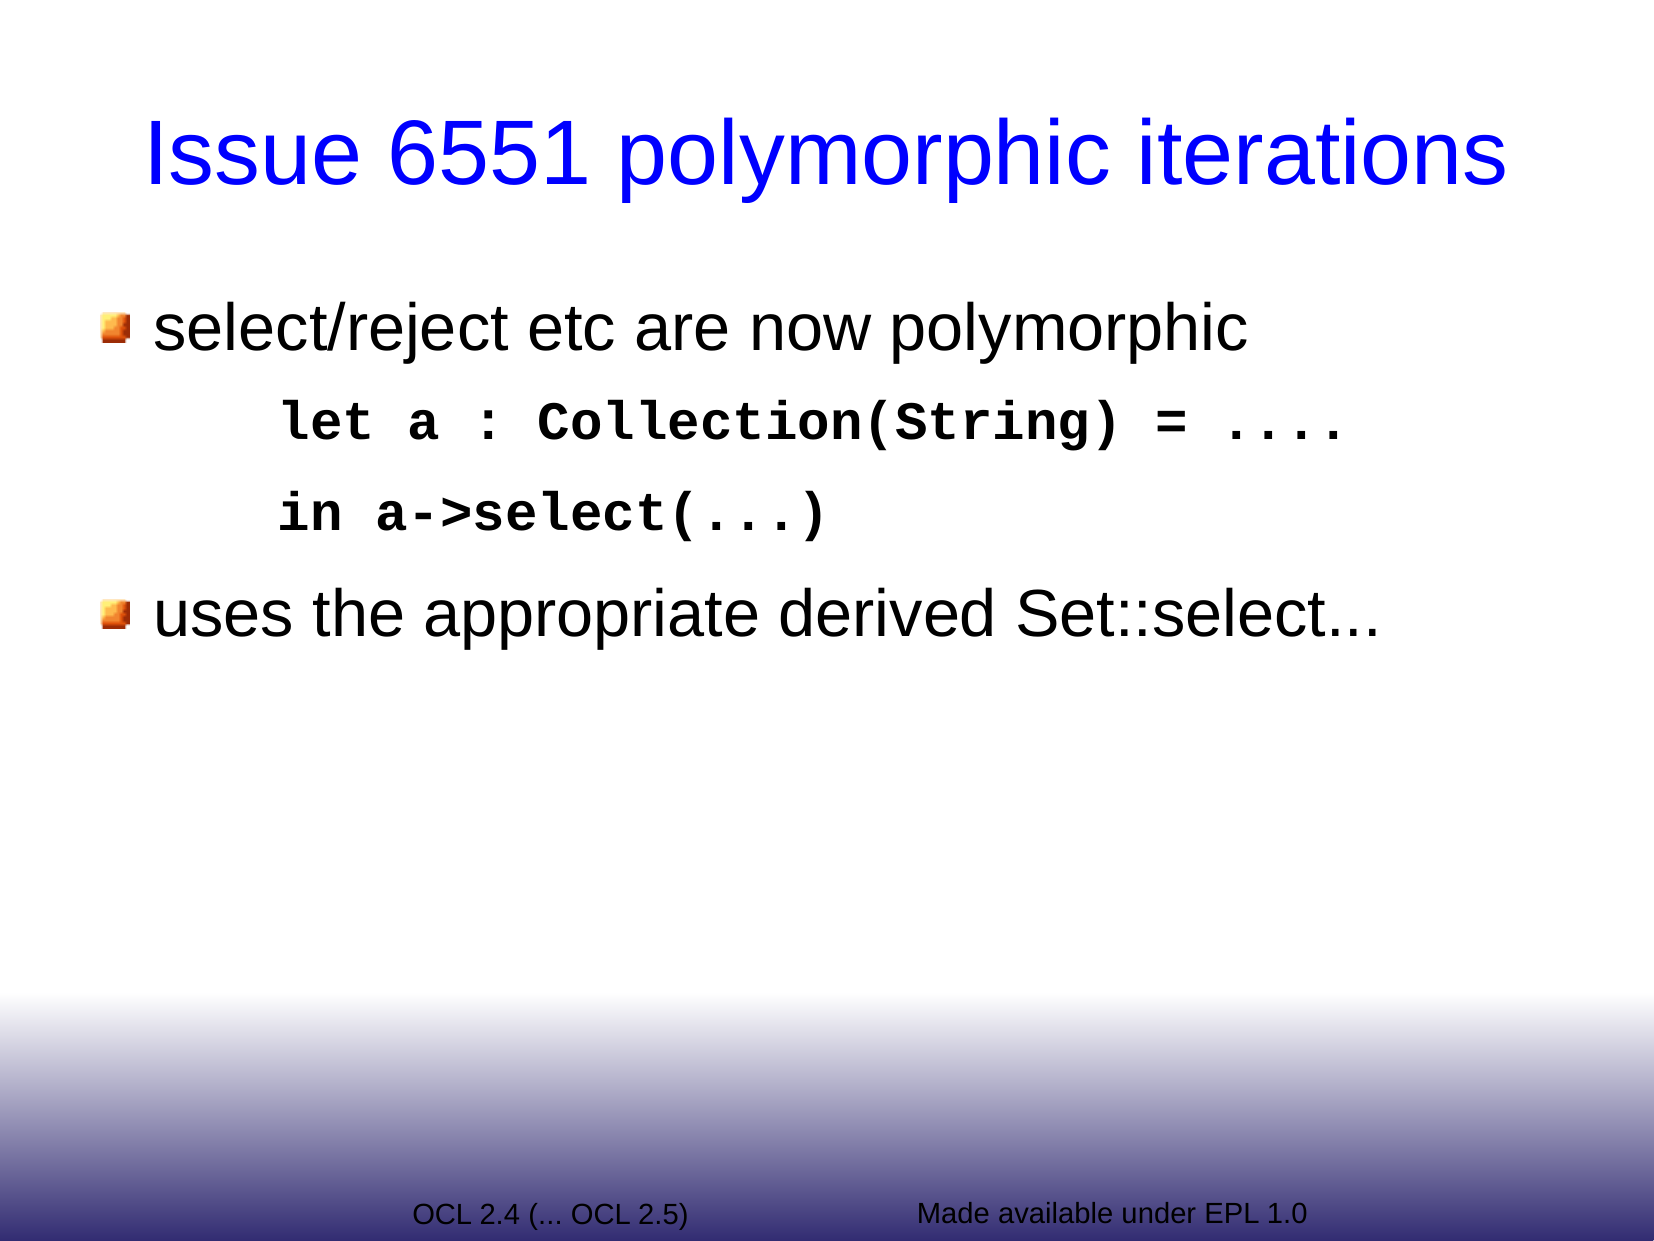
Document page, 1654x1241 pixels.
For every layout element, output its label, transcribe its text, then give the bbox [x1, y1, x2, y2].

title Issue 6551 polymorphic iterations [82, 49, 1571, 257]
list select/reject etc are now polymorphic let a : Collection(String) = .... in a->select(...) uses the appropriate derived Set::select... [82, 290, 1571, 1109]
